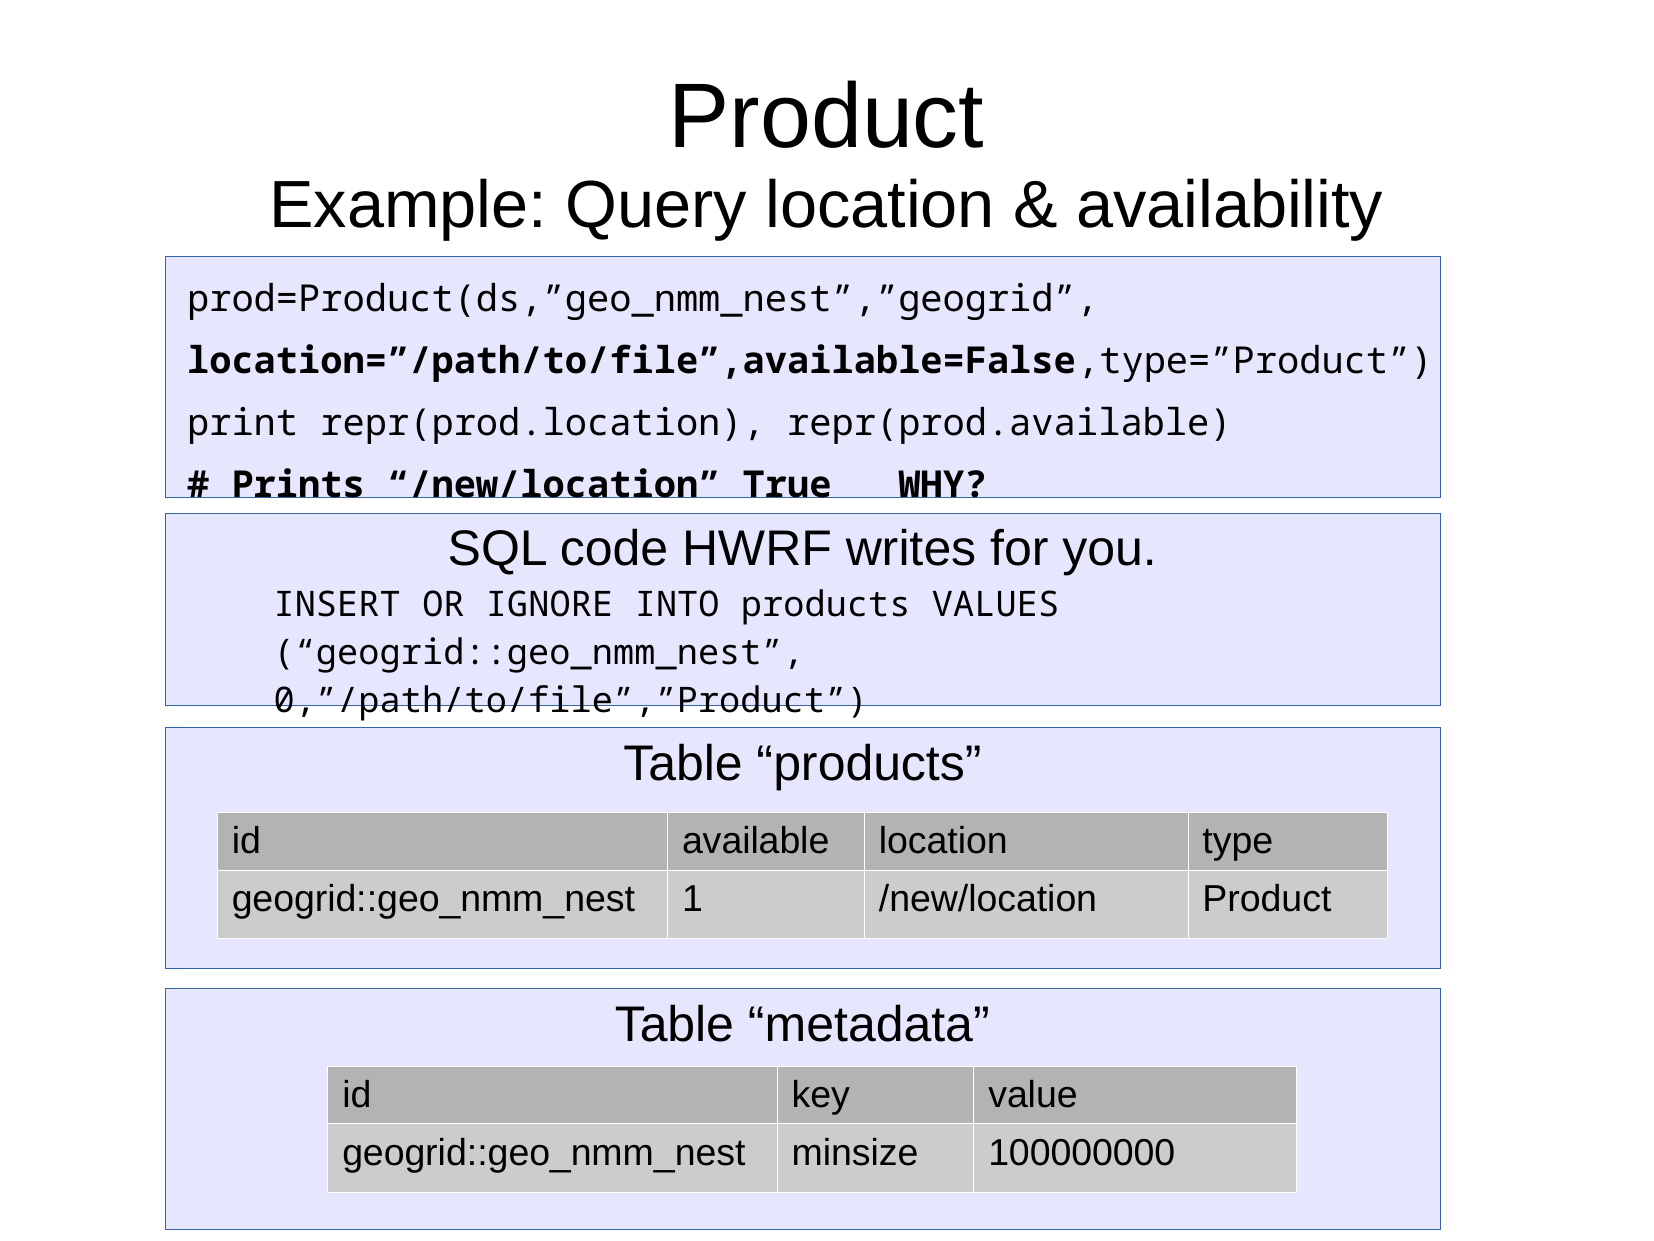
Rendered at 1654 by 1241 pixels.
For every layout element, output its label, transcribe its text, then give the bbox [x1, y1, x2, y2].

text_box SQL code HWRF writes for you. [165, 513, 1441, 706]
table_cell Product [1189, 871, 1387, 938]
text_box [165, 256, 1441, 272]
list [465, 726, 1141, 812]
table_header location [865, 813, 1188, 870]
table_cell minsize [778, 1124, 973, 1192]
table_header available [668, 813, 864, 870]
table_cell geogrid::geo_nmm_nest [328, 1124, 777, 1192]
table_cell /new/location [865, 871, 1188, 938]
table_cell 100000000 [974, 1124, 1296, 1192]
table_header id [328, 1067, 777, 1123]
list prod=Product(ds,”geo_nmm_nest”,”geogrid”, location=”/path/to/file”,available=False,type=”Product”) print repr(prod.location), repr(prod.available) # Prints “/new/location” True WHY? [116, 272, 1441, 513]
table_header key [778, 1067, 973, 1123]
text_box Table “products” [165, 727, 1441, 969]
list INSERT OR IGNORE INTO products VALUES (“geogrid::geo_nmm_nest”, 0,”/path/to/file”,”Product”) [206, 578, 1411, 724]
table_cell 1 [668, 871, 864, 938]
table_cell geogrid::geo_nmm_nest [218, 871, 667, 938]
table_header type [1189, 813, 1387, 870]
text_box Table “metadata” [165, 988, 1441, 1230]
table_header value [974, 1067, 1296, 1123]
list [465, 988, 1141, 1066]
title Product Example: Query location & availability [82, 49, 1571, 257]
table_header id [218, 813, 667, 870]
